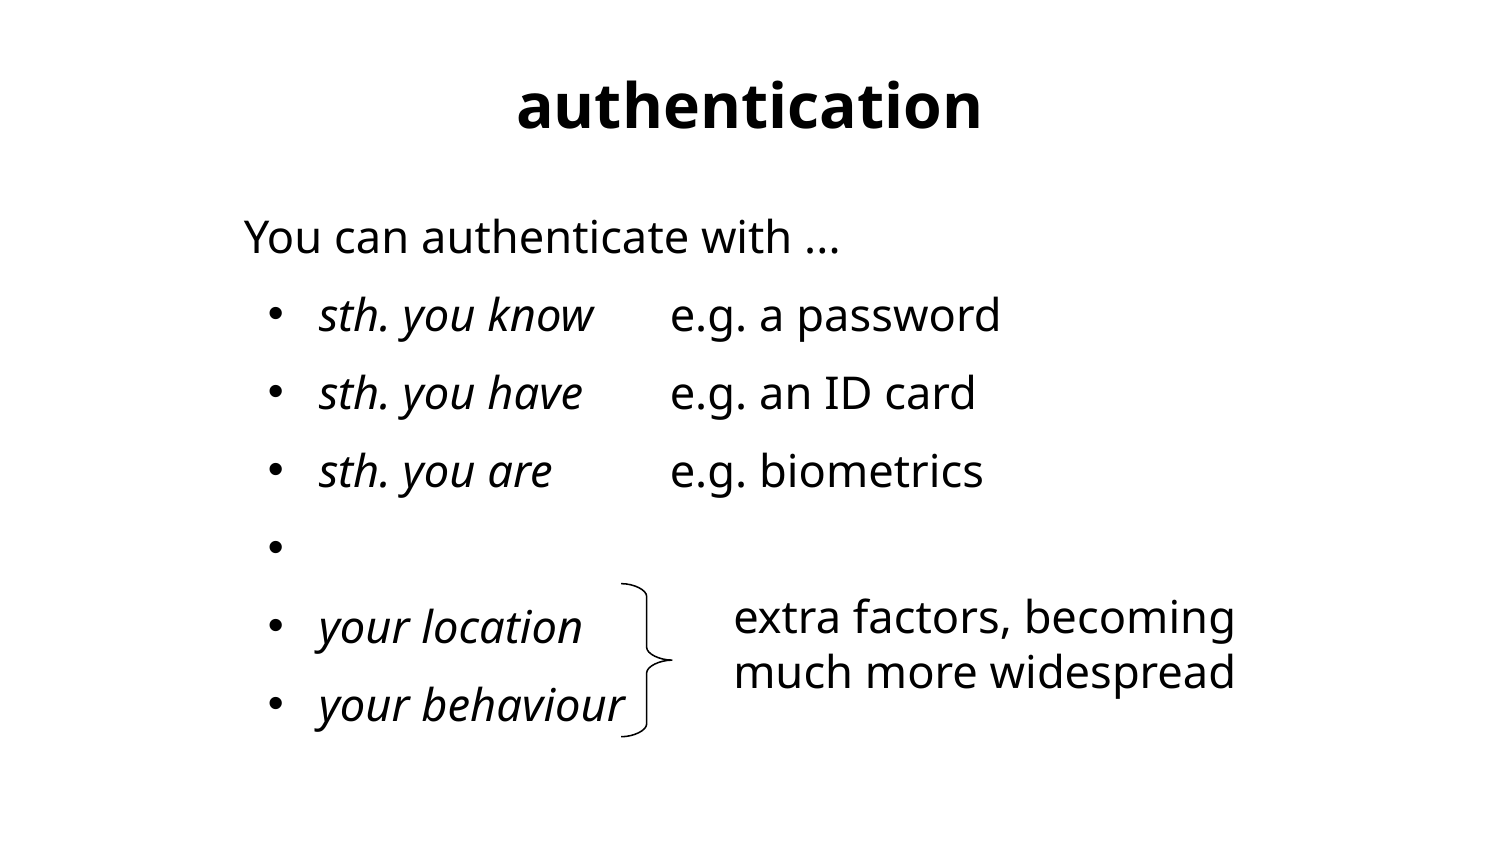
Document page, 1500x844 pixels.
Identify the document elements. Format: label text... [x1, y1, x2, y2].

text_box You can authenticate with ... sth. you know e.g. a password sth. you have e.g. an ID card sth. you are e.g. biometrics your location your behaviour [243, 197, 1257, 817]
text_box extra factors, becoming much more widespread [723, 583, 1260, 718]
text_box authentication [243, 33, 1257, 175]
